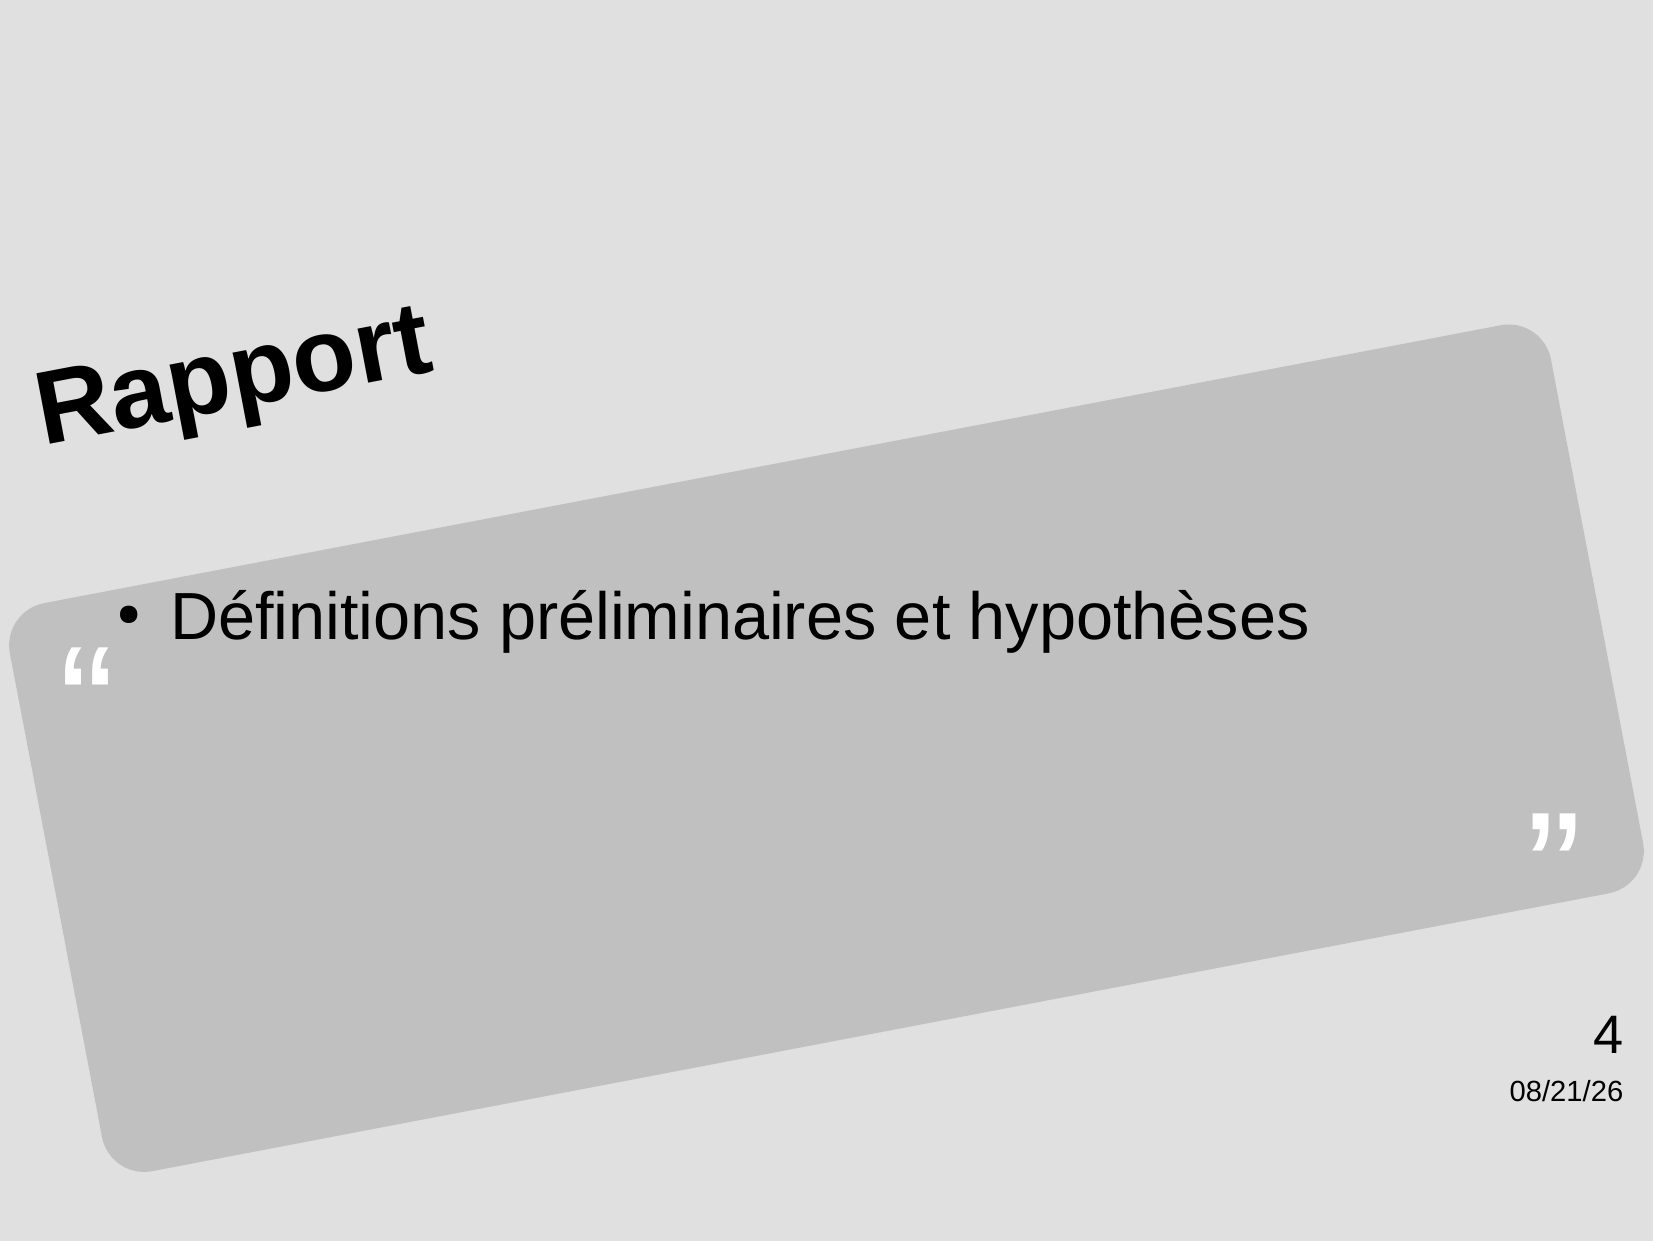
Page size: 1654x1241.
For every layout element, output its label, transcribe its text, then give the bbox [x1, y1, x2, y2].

list Définitions préliminaires et hypothèses [99, 579, 1554, 1052]
title Rapport [16, 29, 1518, 512]
